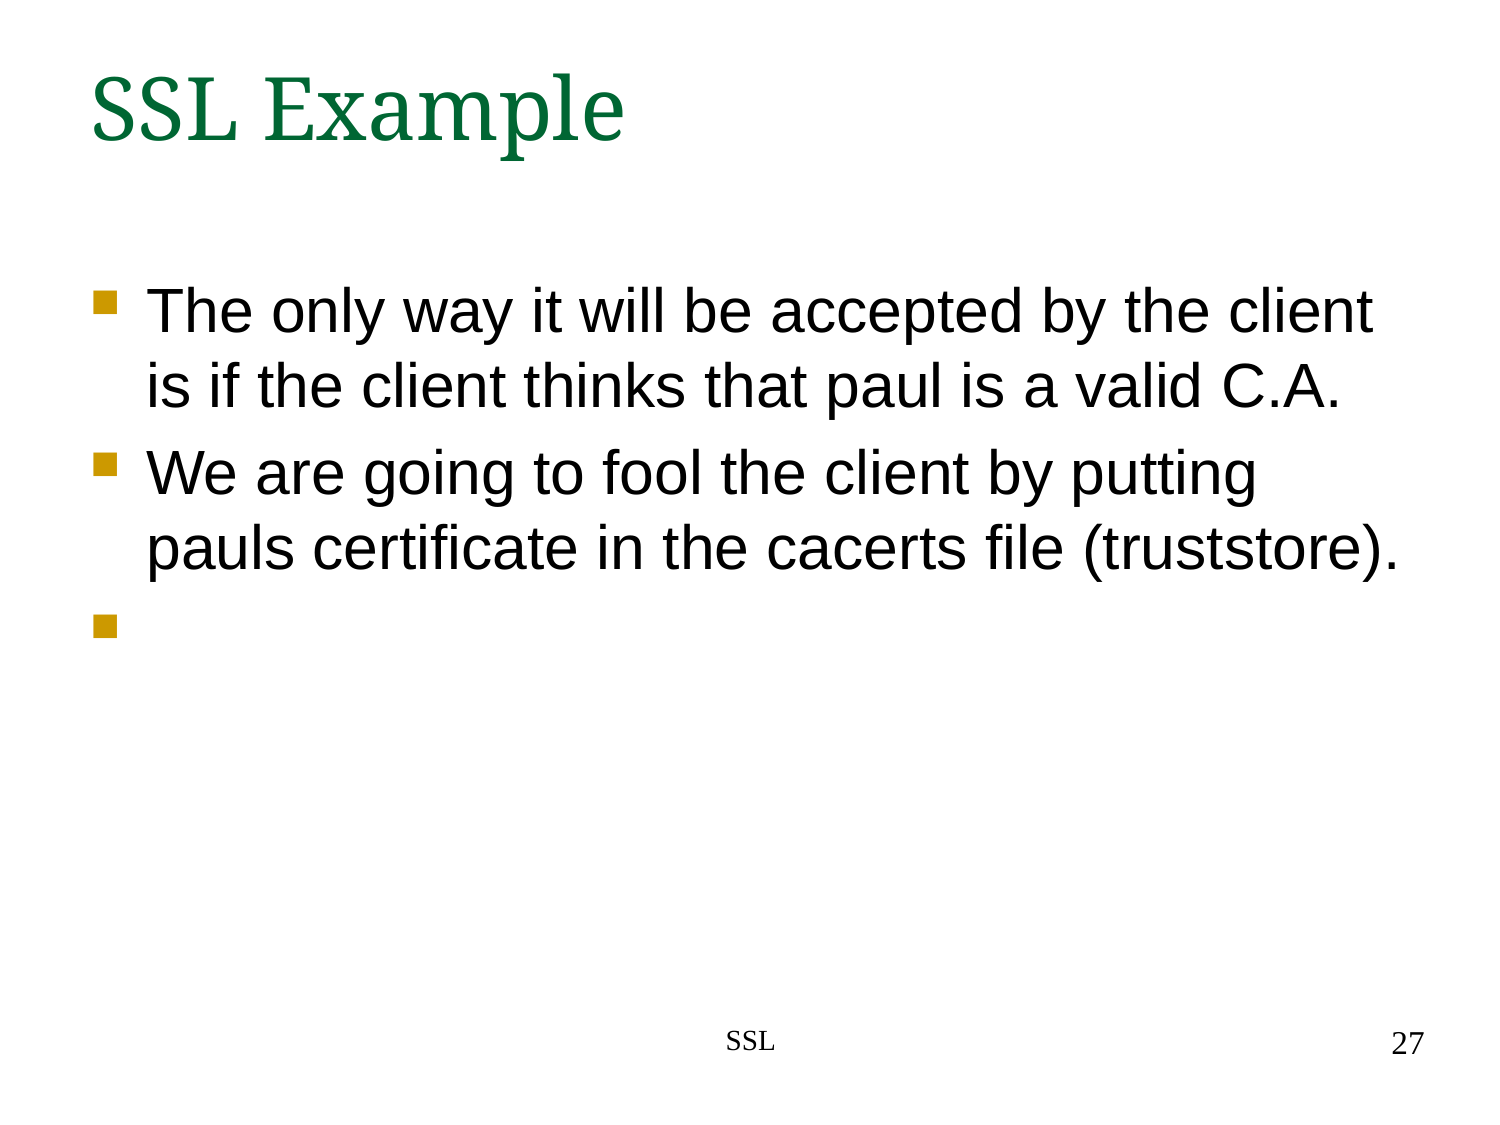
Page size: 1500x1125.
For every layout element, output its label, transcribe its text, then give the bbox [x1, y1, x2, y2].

list The only way it will be accepted by the client is if the client thinks that paul is a valid C.A. We are going to fool the client by putting pauls certificate in the cacerts file (truststore). [75, 262, 1425, 1006]
title SSL Example [75, 45, 1425, 233]
